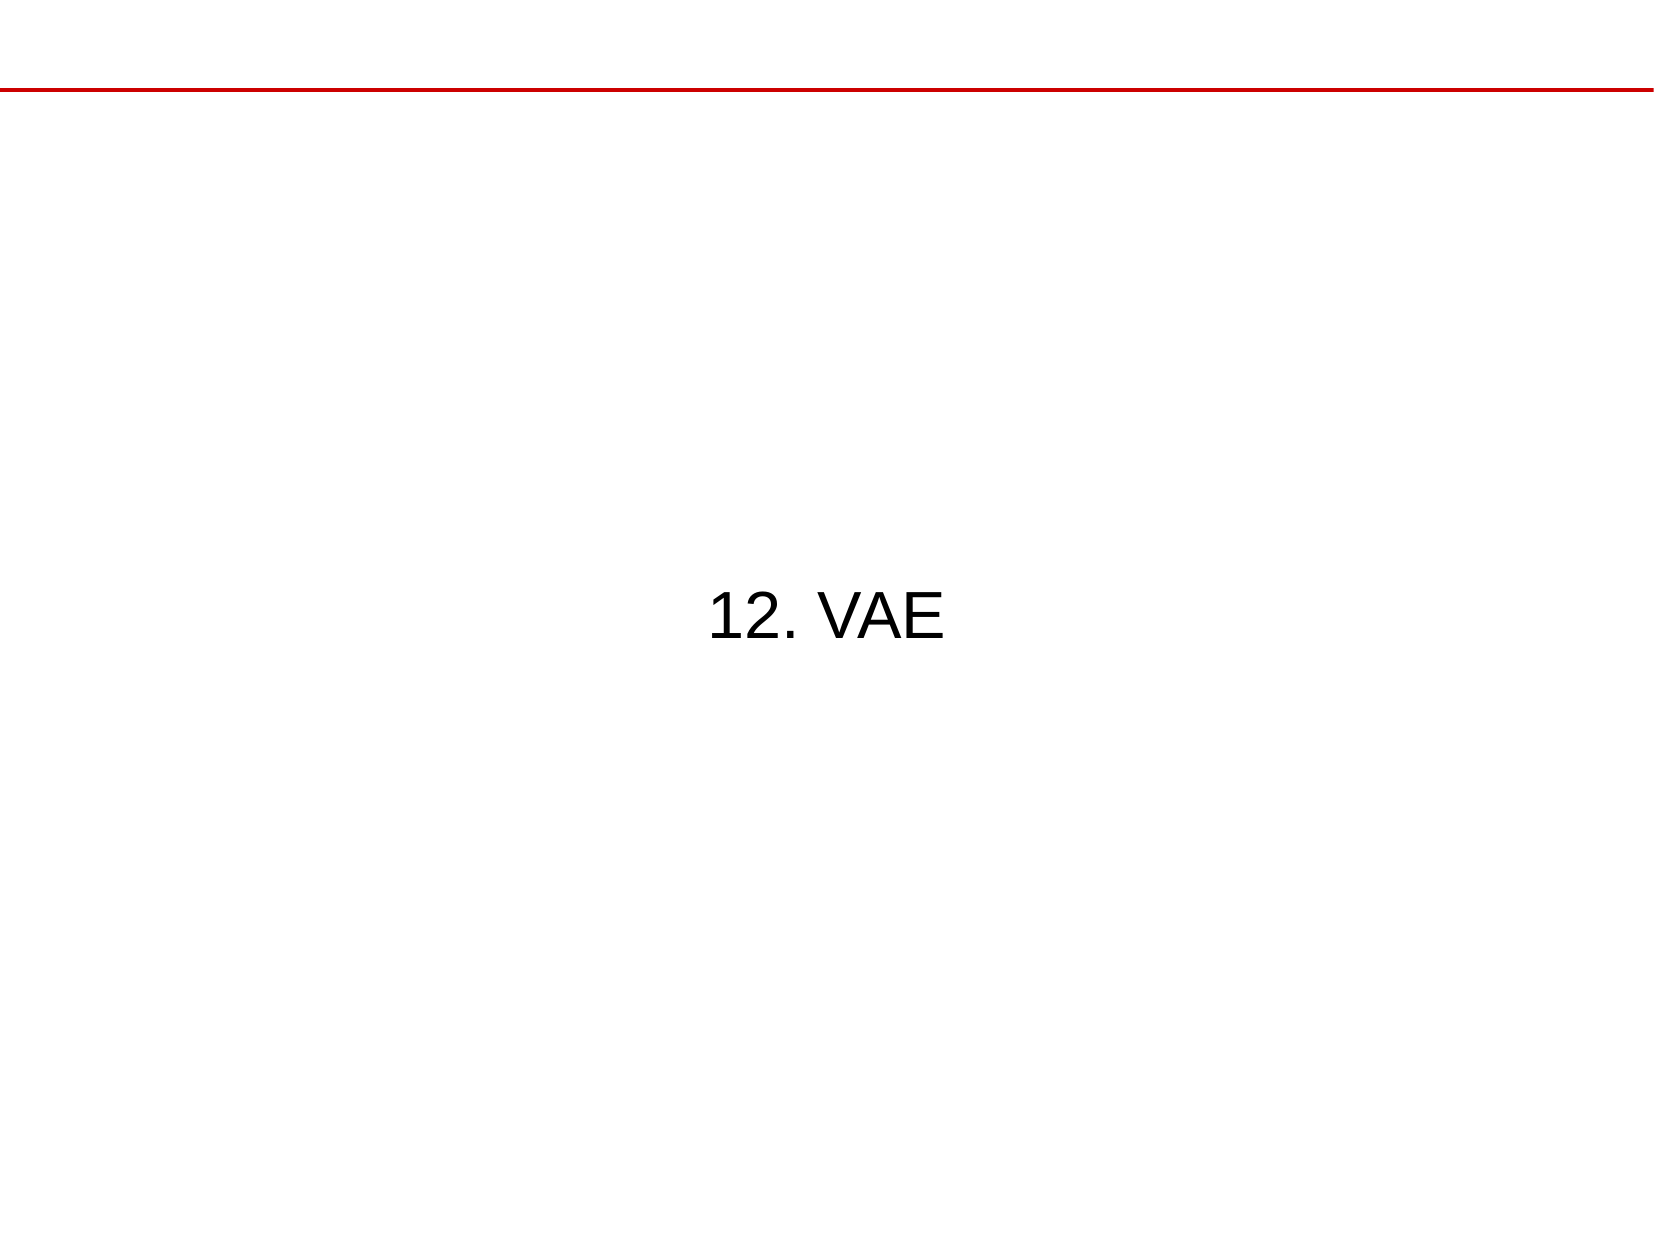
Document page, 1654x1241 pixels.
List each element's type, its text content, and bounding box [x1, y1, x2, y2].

subtitle 12. VAE [82, 255, 1571, 976]
